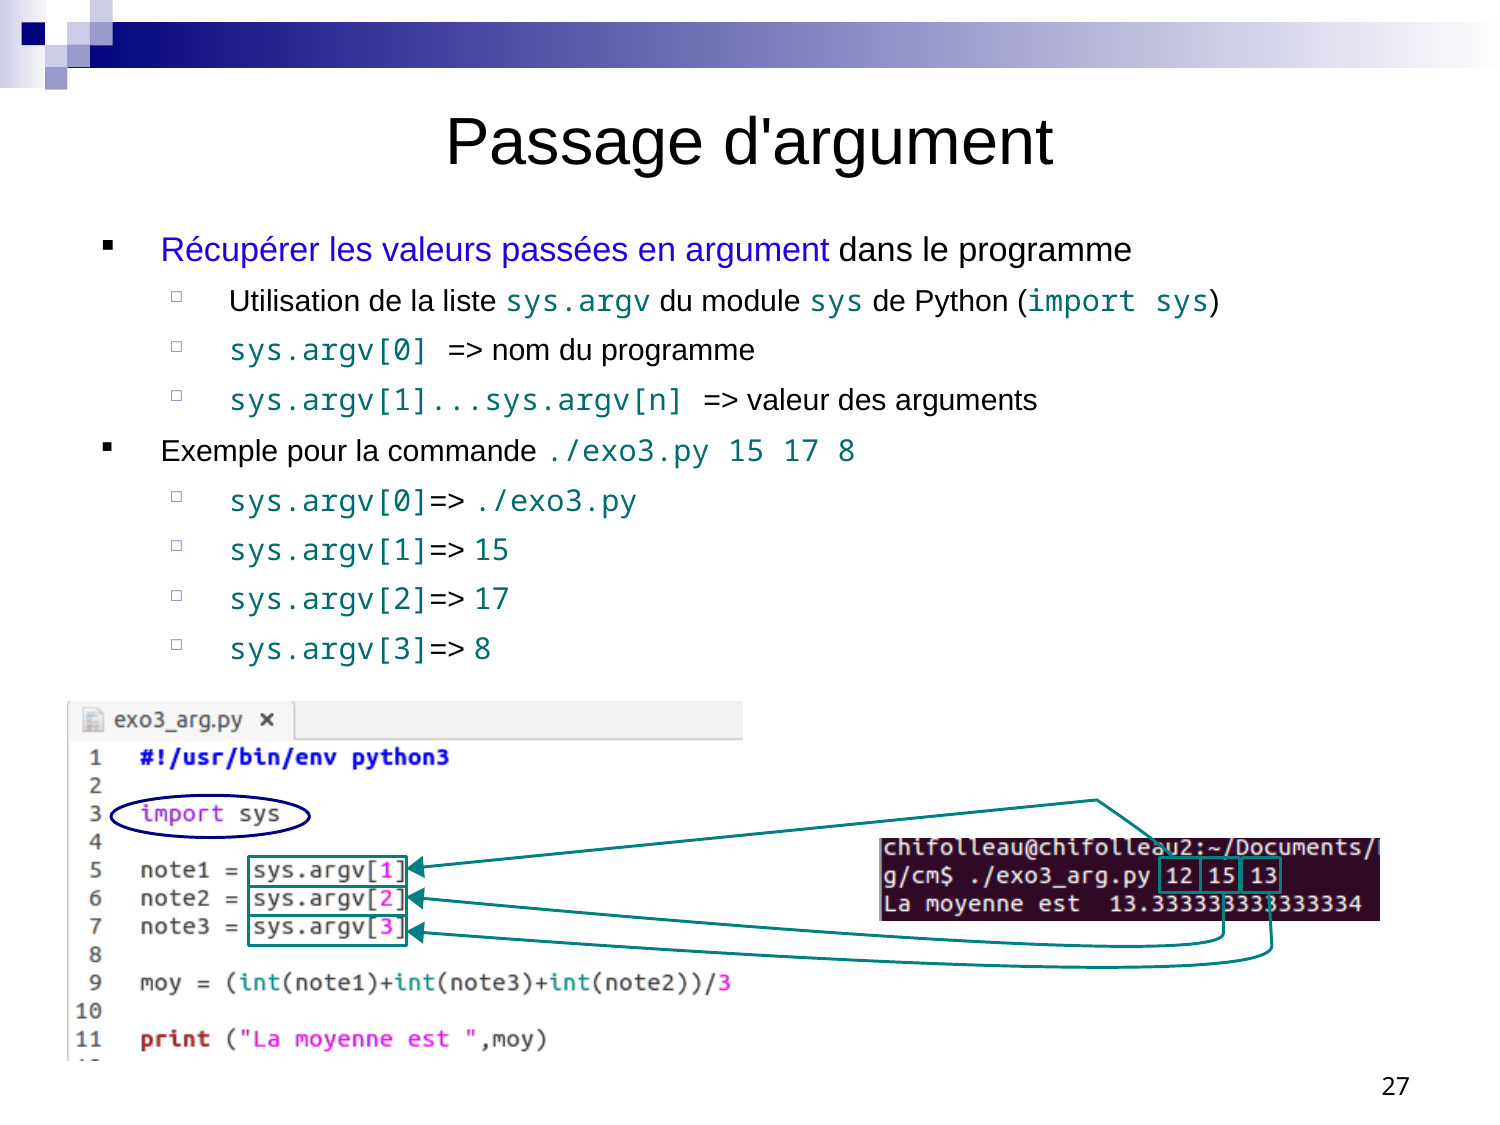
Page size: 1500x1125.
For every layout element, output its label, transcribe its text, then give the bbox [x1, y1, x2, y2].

picture [1202, 859, 1238, 891]
picture [879, 838, 1221, 922]
picture [408, 899, 743, 952]
picture [1243, 859, 1279, 891]
picture [250, 917, 405, 944]
picture [1155, 838, 1380, 922]
picture [408, 837, 743, 924]
picture [67, 701, 743, 1061]
picture [250, 858, 405, 885]
picture [1225, 894, 1268, 922]
picture [250, 888, 405, 914]
picture [1161, 859, 1199, 891]
list Récupérer les valeurs passées en argument dans le programme Utilisation de la liste sys.argv du module sys de Python (import sys) sys.argv[0] => nom du programme sys.argv[1]...sys.argv[n] => valeur des arguments Exemple pour la commande ./exo3.py 15 17 8 sys.argv[0]=> ./exo3.py sys.argv[1]=> 15 sys.argv[2]=> 17 sys.argv[3]=> 8 [86, 219, 1475, 677]
title Passage d'argument [75, 69, 1426, 207]
